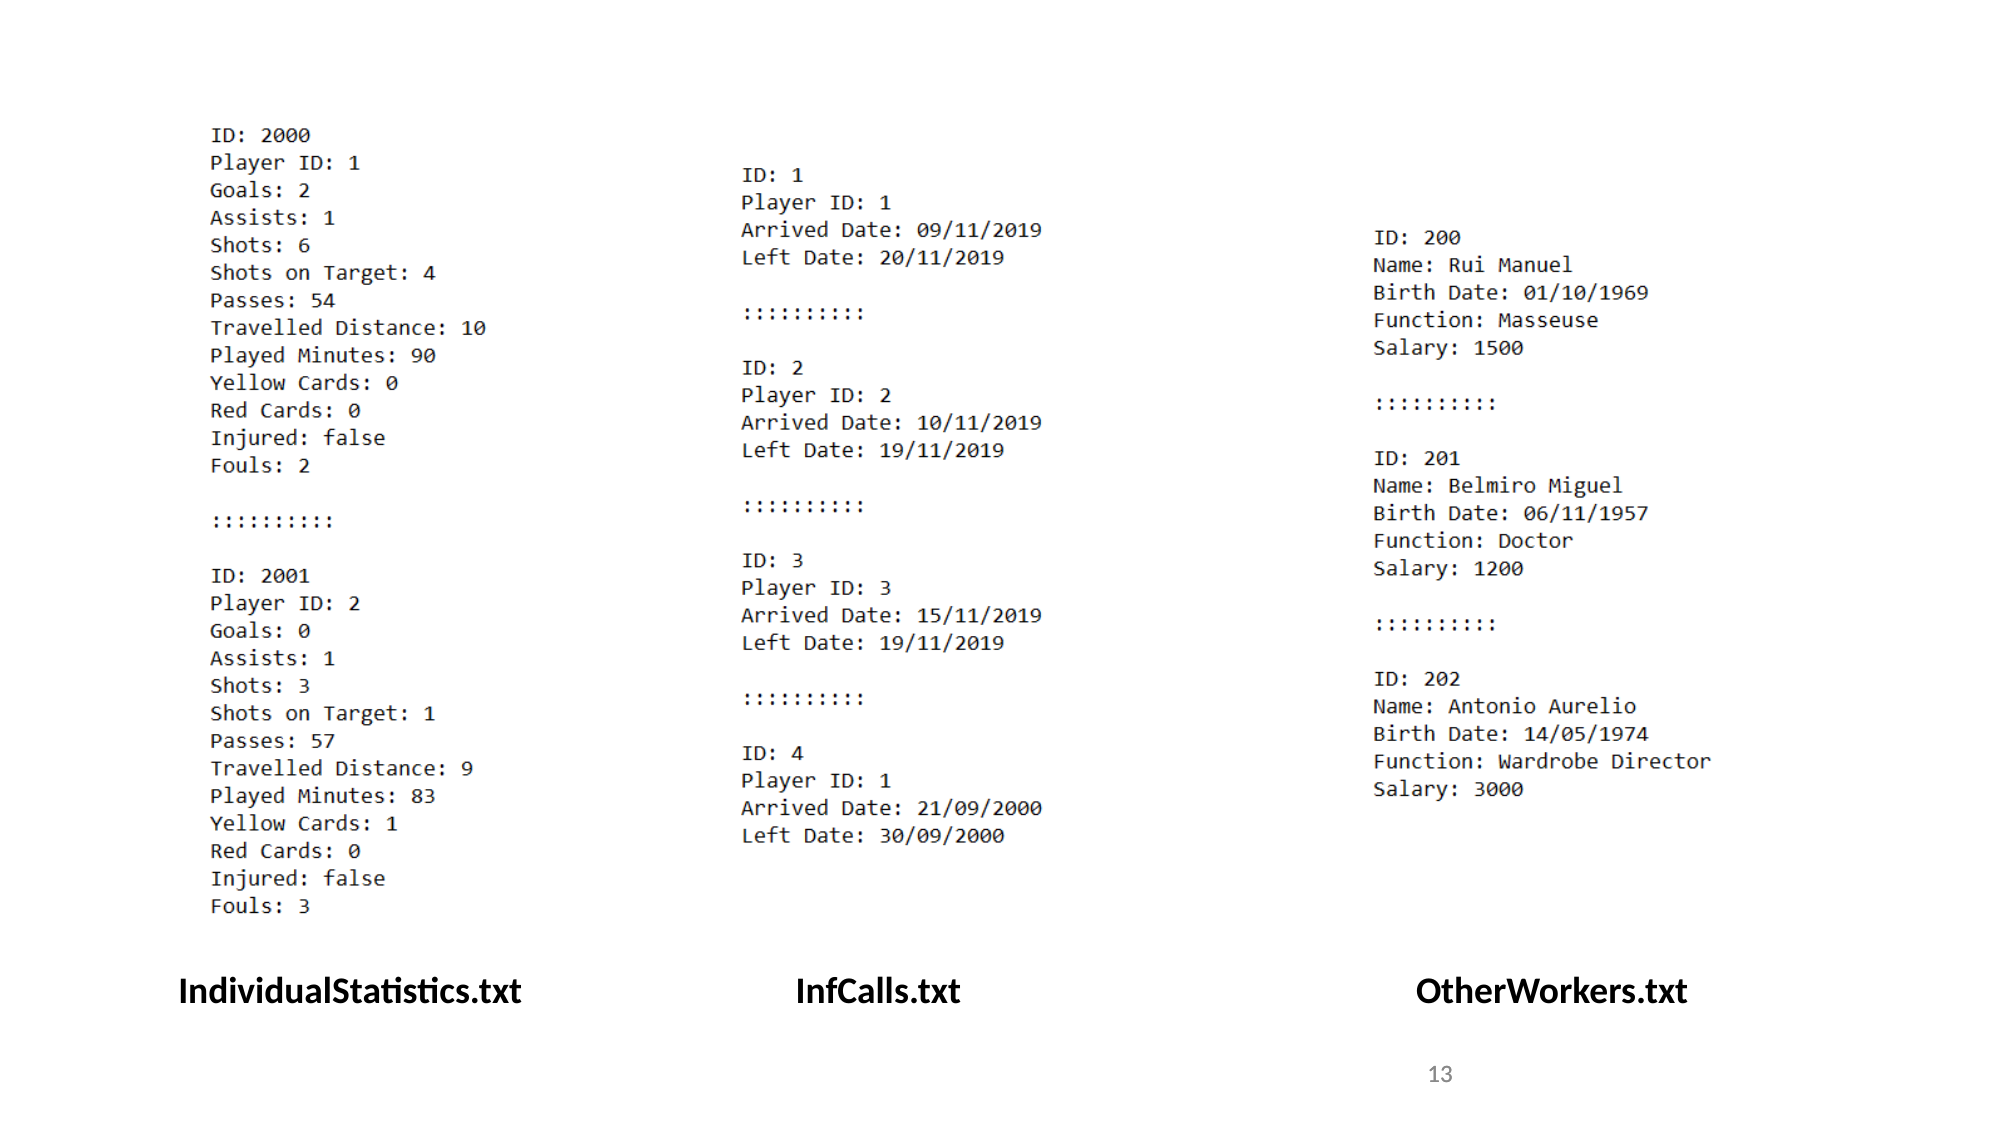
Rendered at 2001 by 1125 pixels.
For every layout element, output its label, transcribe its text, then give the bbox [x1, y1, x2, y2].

picture [204, 122, 530, 932]
text_box OtherWorkers.txt [1401, 958, 1706, 1020]
picture [735, 162, 1095, 864]
picture [1367, 227, 1733, 825]
text_box InfCalls.txt [780, 958, 978, 1020]
text_box IndividualStatistics.txt [163, 958, 541, 1020]
text_box [1412, 1042, 1863, 1103]
